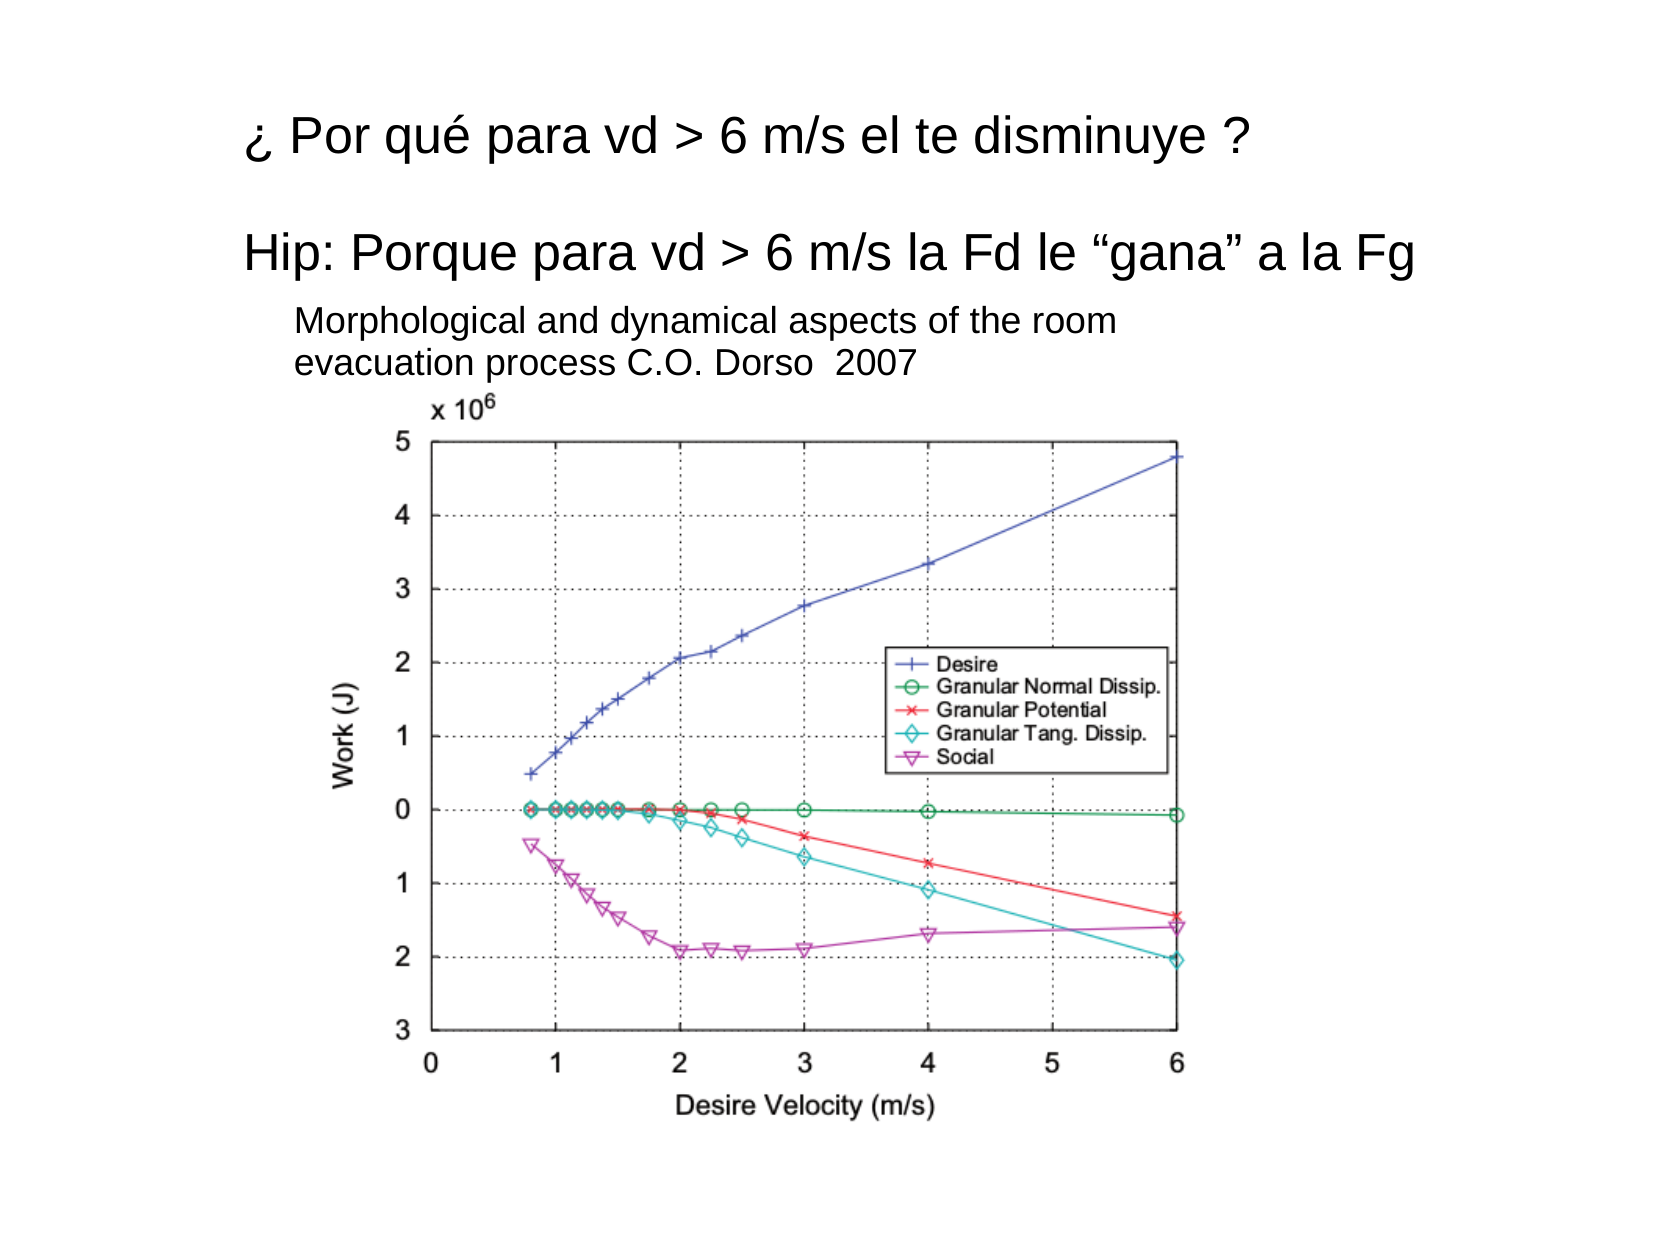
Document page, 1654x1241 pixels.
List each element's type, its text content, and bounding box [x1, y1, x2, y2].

text_box ¿ Por qué para vd > 6 m/s el te disminuye ? Hip: Porque para vd > 6 m/s la Fd le “gana” a la Fg [228, 99, 1504, 340]
text_box Morphological and dynamical aspects of the room evacuation process C.O. Dorso 2007 [279, 291, 1141, 391]
picture [303, 390, 1212, 1126]
